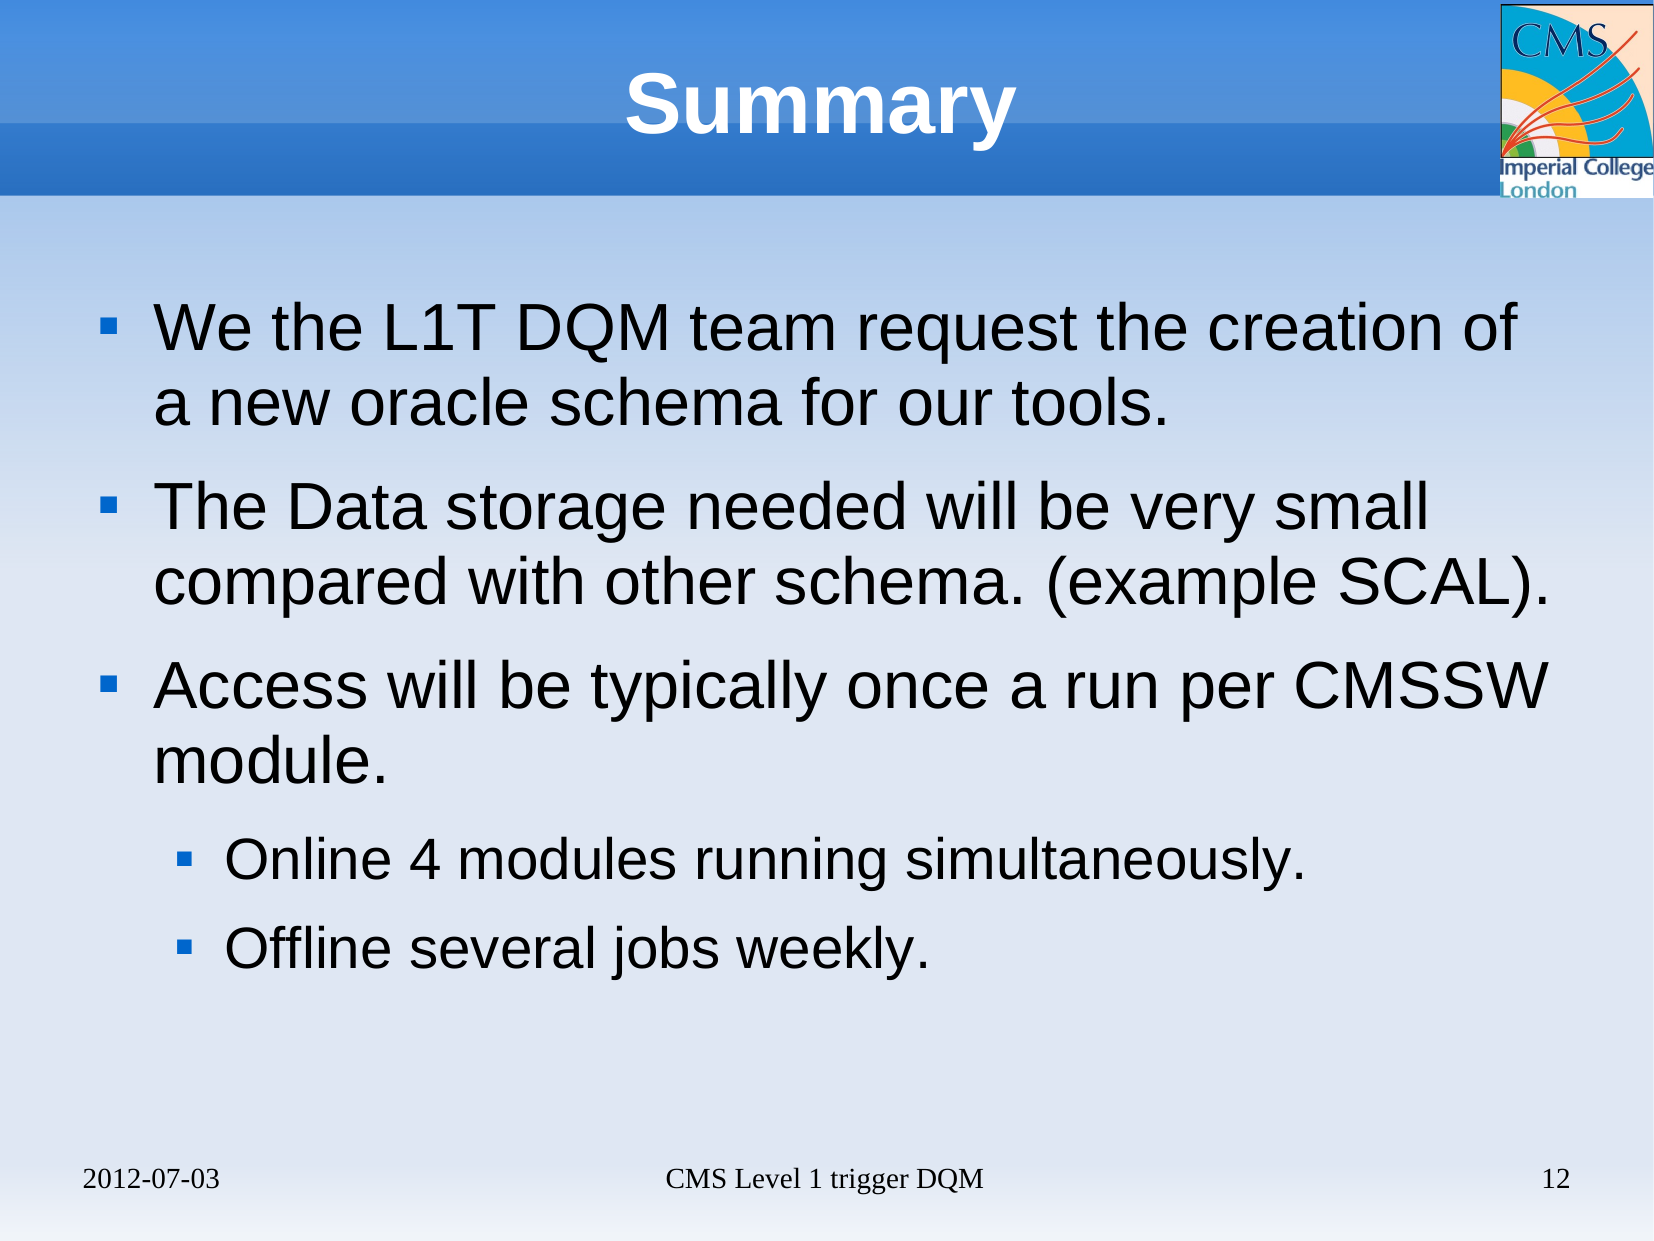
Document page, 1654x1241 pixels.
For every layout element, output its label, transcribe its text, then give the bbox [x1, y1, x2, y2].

title Summary [76, 0, 1565, 208]
list We the L1T DQM team request the creation of a new oracle schema for our tools. The Data storage needed will be very small compared with other schema. (example SCAL). Access will be typically once a run per CMSSW module. Online 4 modules running simultaneously. Offline several jobs weekly. [82, 290, 1571, 1109]
picture [0, 0, 1654, 1241]
